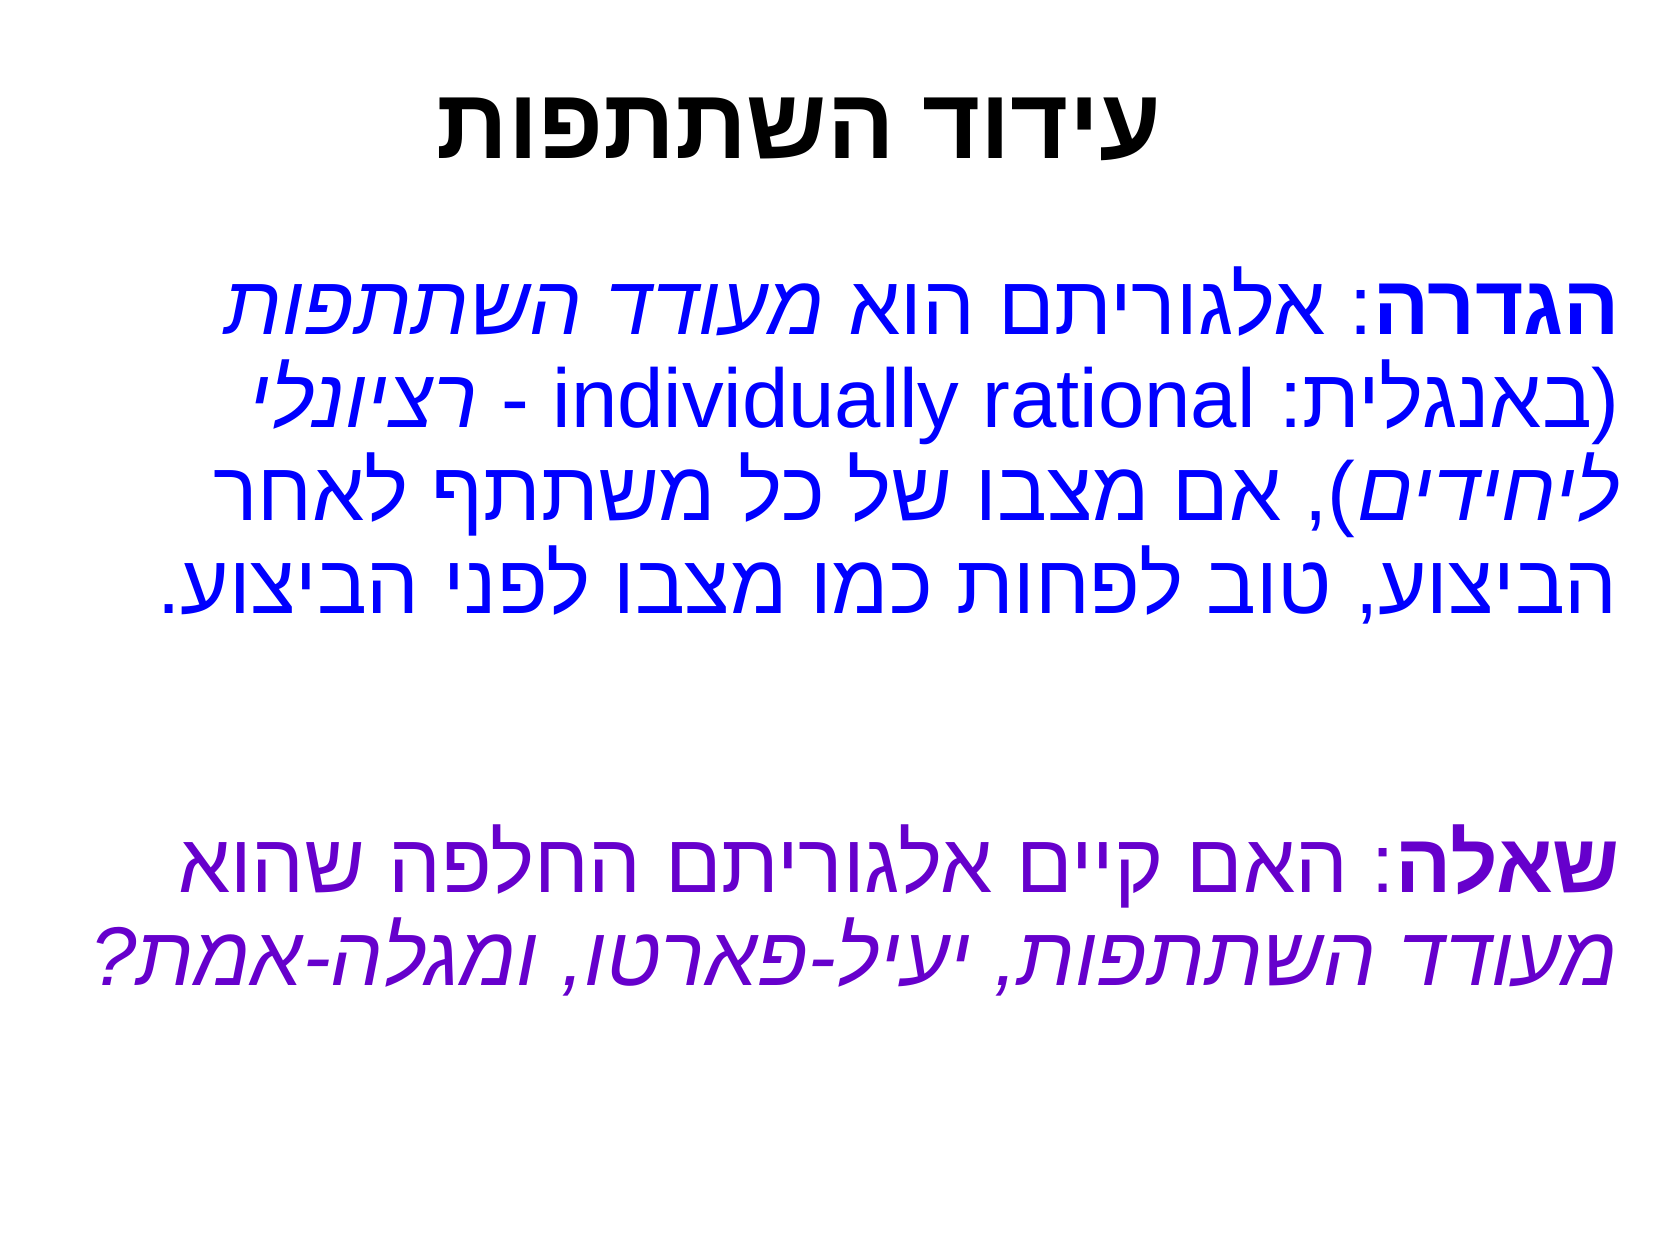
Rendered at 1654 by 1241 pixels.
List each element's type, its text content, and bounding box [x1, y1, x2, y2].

title הגדרה: אלגוריתם הוא מעודד השתתפות (באנגלית: individually rational - רציונלי ליחידים), אם מצבו של כל משתתף לאחר הביצוע, טוב לפחות כמו מצבו לפני הביצוע. שאלה: האם קיים אלגוריתם החלפה שהוא מעודד השתתפות, יעיל-פארטו, ומגלה-אמת? [20, 259, 1621, 1190]
title עידוד השתתפות [82, 41, 1516, 207]
